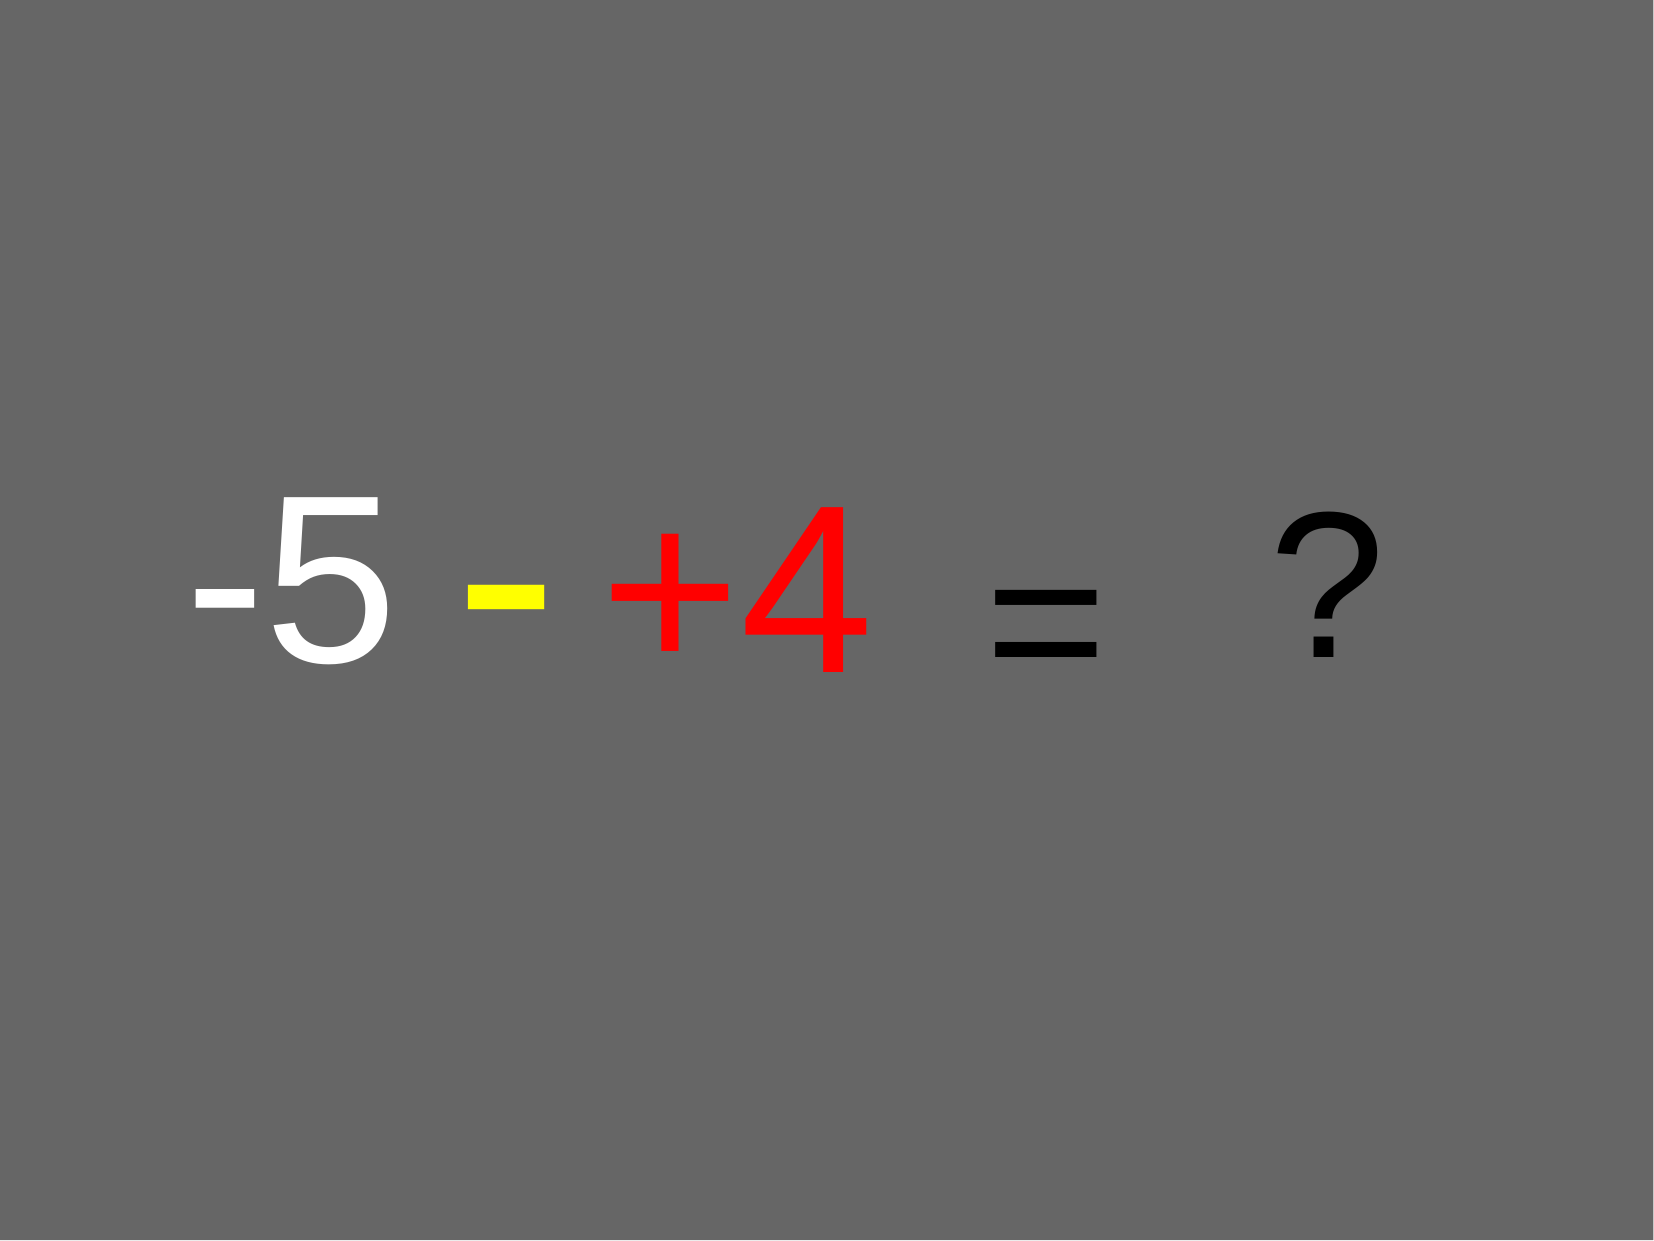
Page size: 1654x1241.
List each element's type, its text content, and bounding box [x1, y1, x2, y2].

text_box -5 [170, 438, 414, 721]
text_box - [439, 389, 591, 754]
text_box +4 [591, 448, 922, 732]
text_box ? [1254, 461, 1406, 709]
text_box = [970, 496, 1123, 745]
text_box [0, 0, 1654, 1241]
